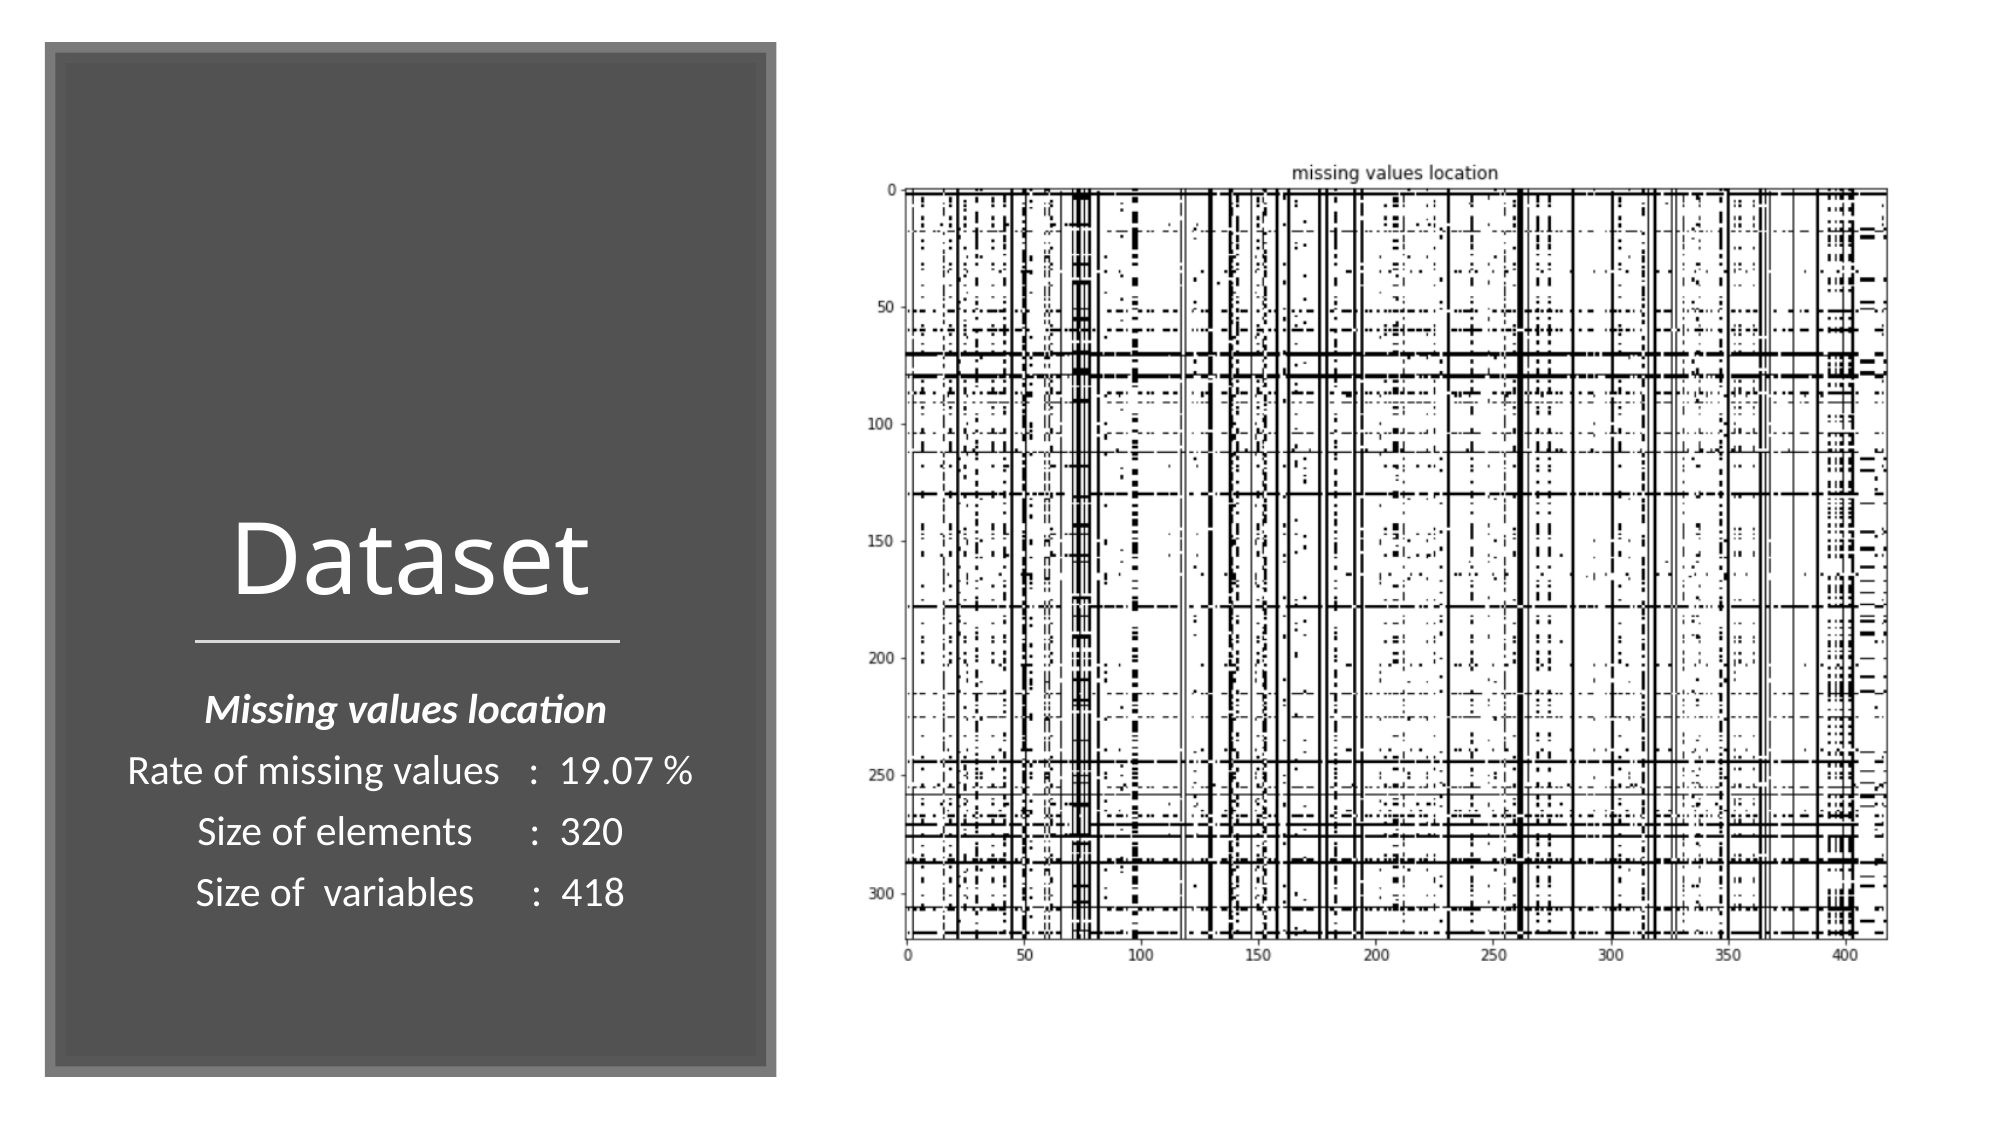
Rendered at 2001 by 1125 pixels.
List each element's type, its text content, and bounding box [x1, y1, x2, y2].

picture [845, 151, 1921, 975]
title Dataset [110, 149, 711, 624]
subtitle Missing values location Rate of missing values : 19.07 % Size of elements : 320 Size of variables : 418 [110, 684, 711, 935]
text_box [55, 53, 766, 1066]
